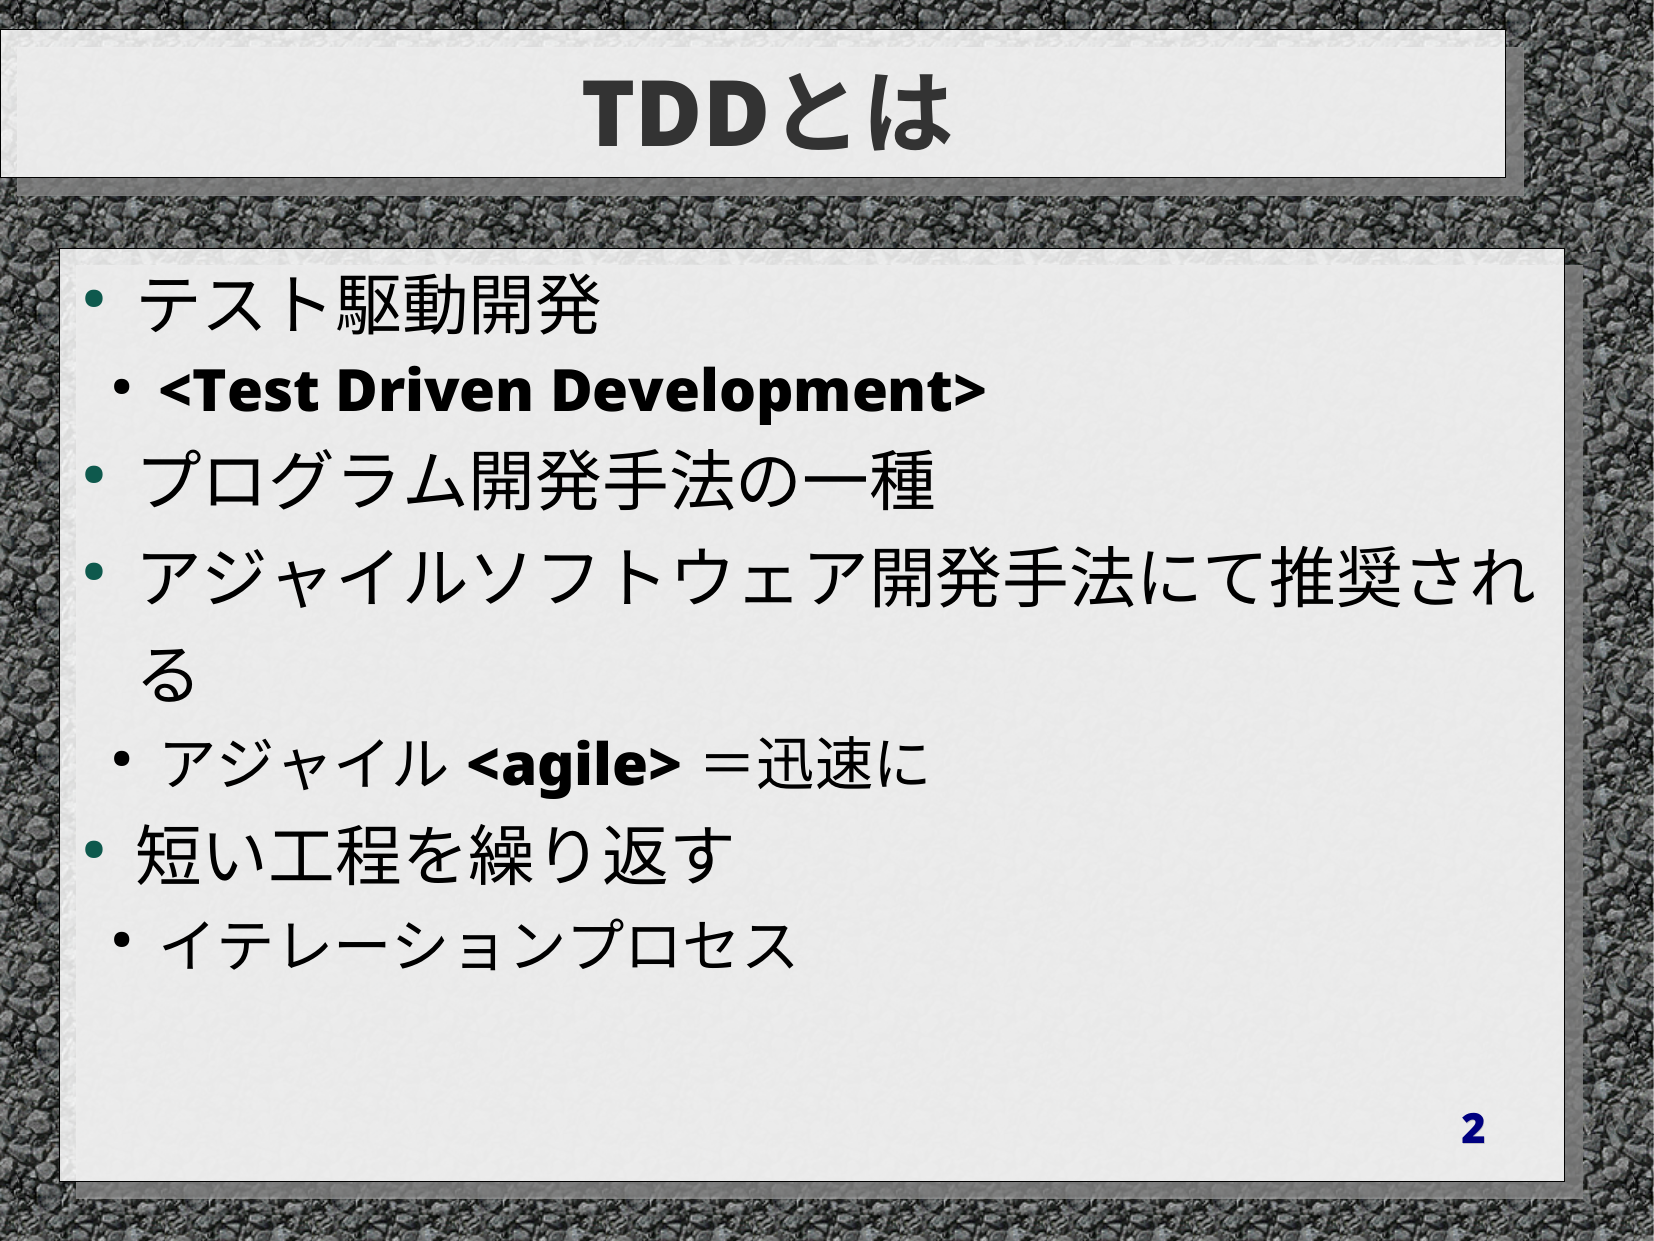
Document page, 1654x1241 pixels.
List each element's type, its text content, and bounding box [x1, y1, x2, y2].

title TDDとは [29, 35, 1506, 177]
list テスト駆動開発 <Test Driven Development> プログラム開発手法の一種 アジャイルソフトウェア開発手法にて推奨される アジャイル<agile>＝迅速に 短い工程を繰り返す イテレーションプロセス [64, 252, 1565, 1152]
picture [0, 0, 1654, 1241]
